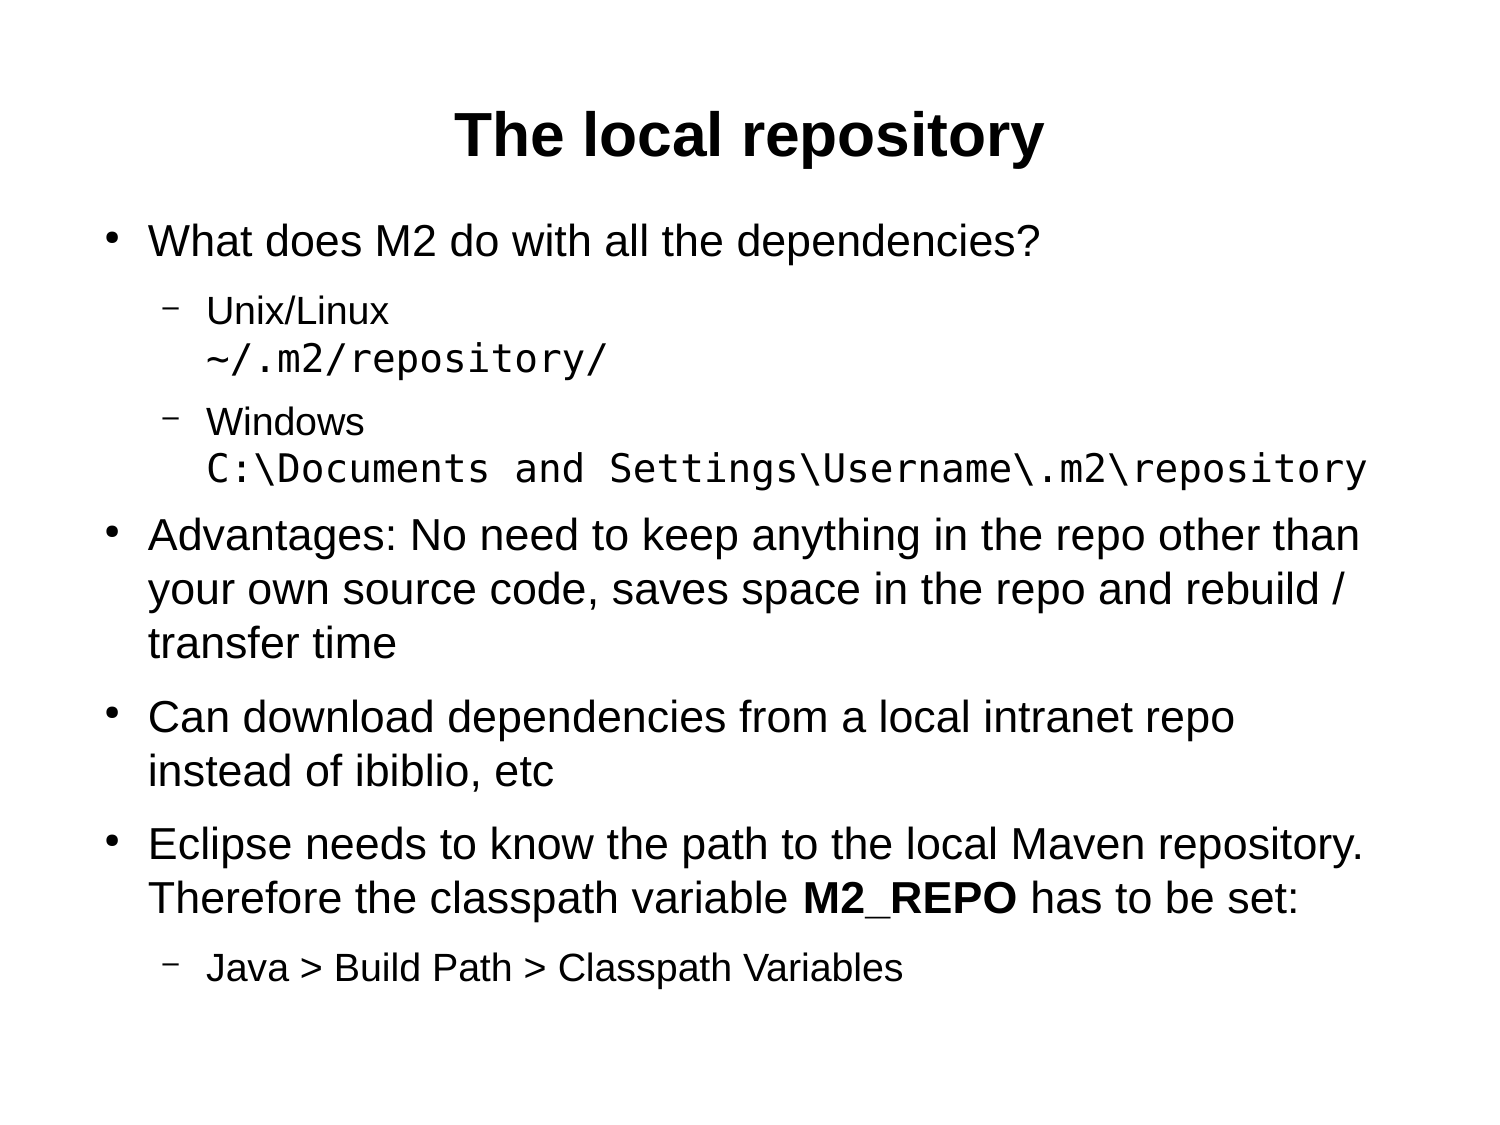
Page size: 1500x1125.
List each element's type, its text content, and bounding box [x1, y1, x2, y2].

list What does M2 do with all the dependencies? Unix/Linux ~/.m2/repository/ Windows C:\Documents and Settings\Username\.m2\repository Advantages: No need to keep anything in the repo other than your own source code, saves space in the repo and rebuild / transfer time Can download dependencies from a local intranet repo instead of ibiblio, etc Eclipse needs to know the path to the local Maven repository. Therefore the classpath variable M2_REPO has to be set: Java > Build Path > Classpath Variables [75, 204, 1395, 1075]
title The local repository [75, 44, 1425, 177]
